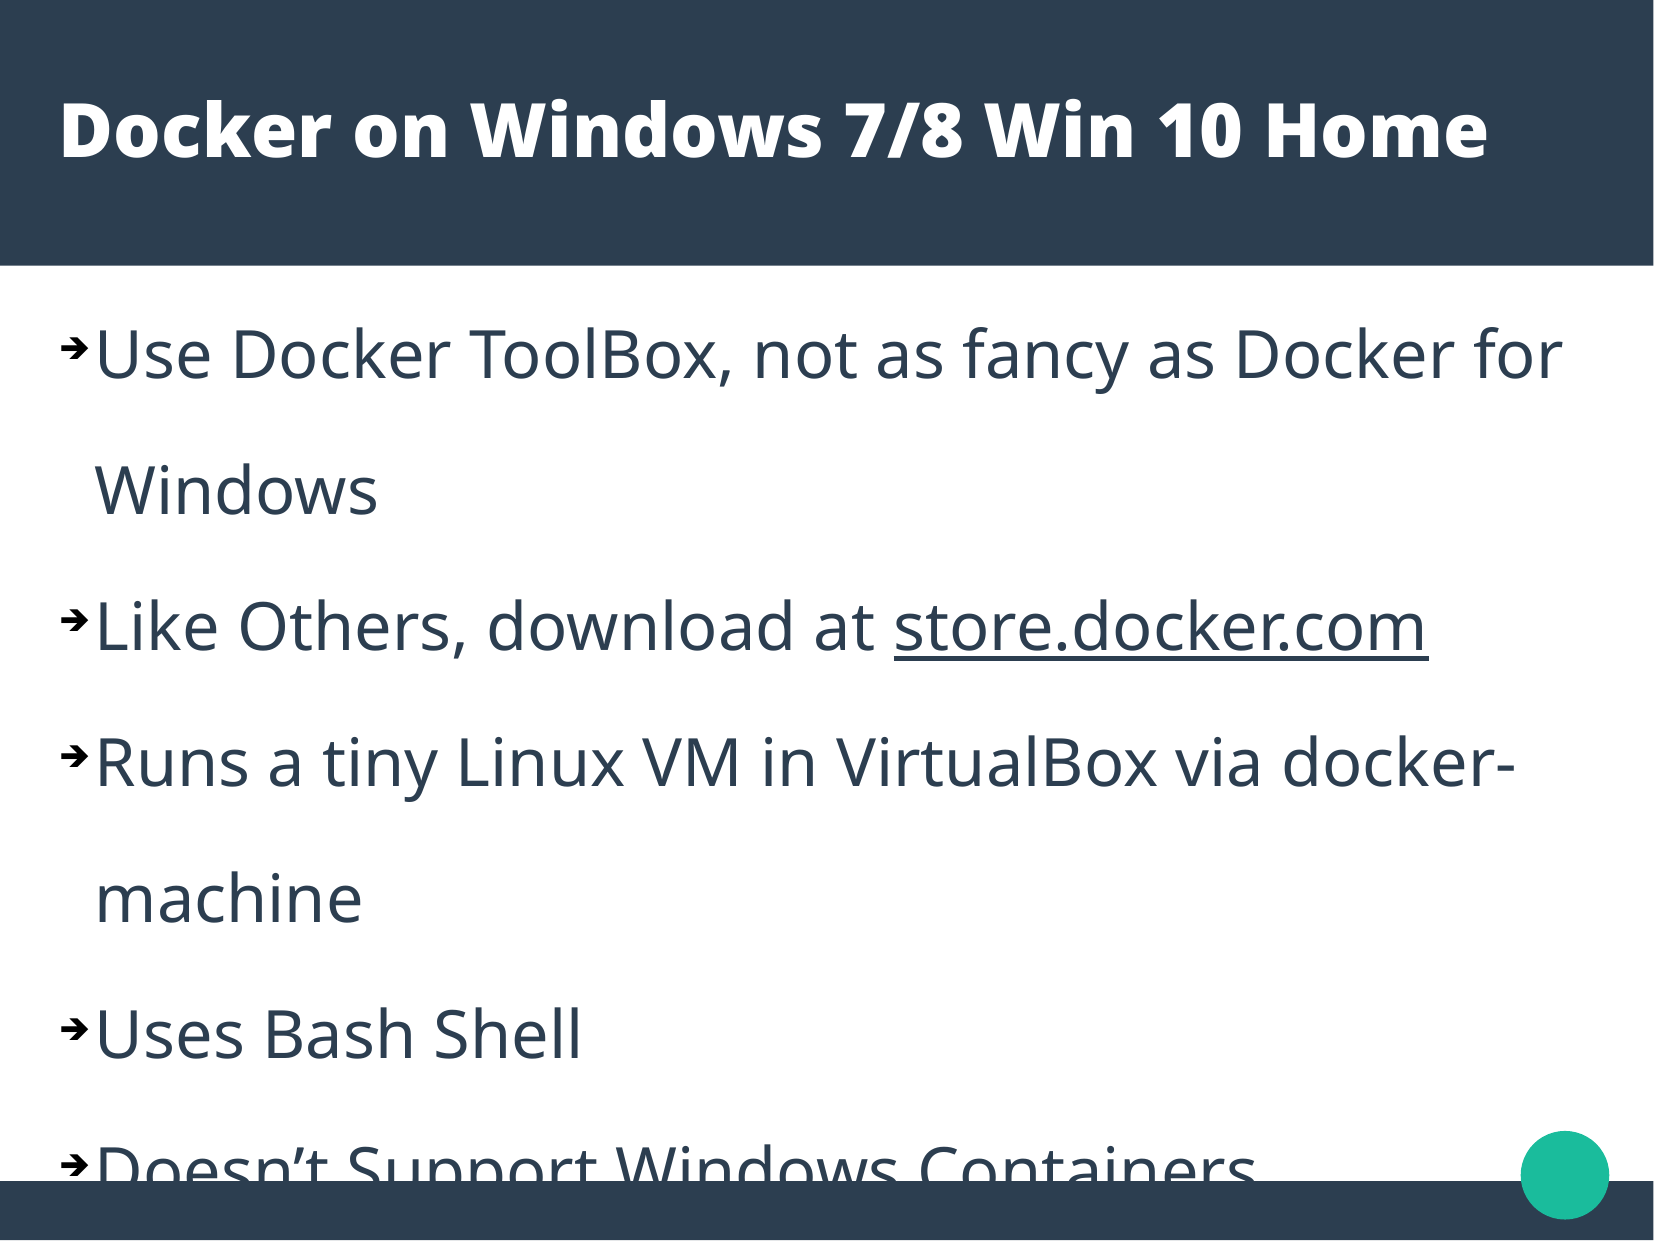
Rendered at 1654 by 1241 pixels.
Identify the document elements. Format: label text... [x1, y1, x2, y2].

title Docker on Windows 7/8 Win 10 Home [59, 40, 1595, 216]
subtitle Use Docker ToolBox, not as fancy as Docker for Windows Like Others, download at store.docker.com Runs a tiny Linux VM in VirtualBox via docker-machine Uses Bash Shell Doesn’t Support Windows Containers [59, 324, 1595, 1152]
